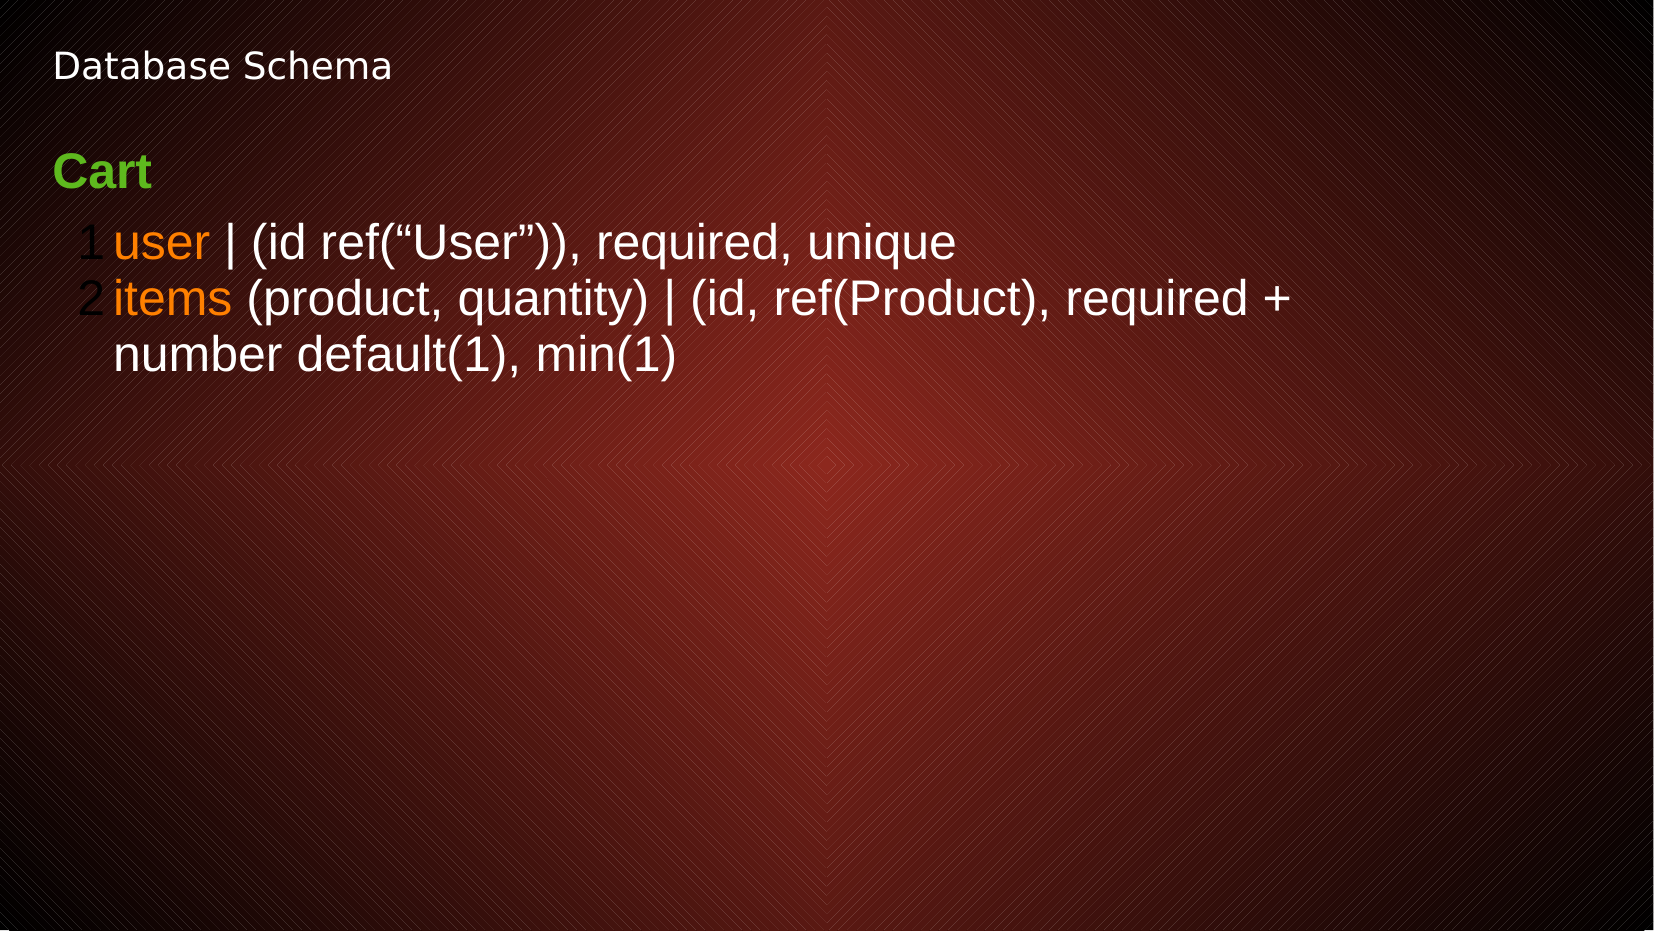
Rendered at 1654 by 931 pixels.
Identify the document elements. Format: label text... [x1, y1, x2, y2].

text_box Database Schema [37, 37, 413, 137]
text_box Cart [37, 136, 266, 263]
text_box user | (id ref(“User”)), required, unique items (product, quantity) | (id, ref(Product), required + number default(1), min(1) [62, 206, 1486, 423]
